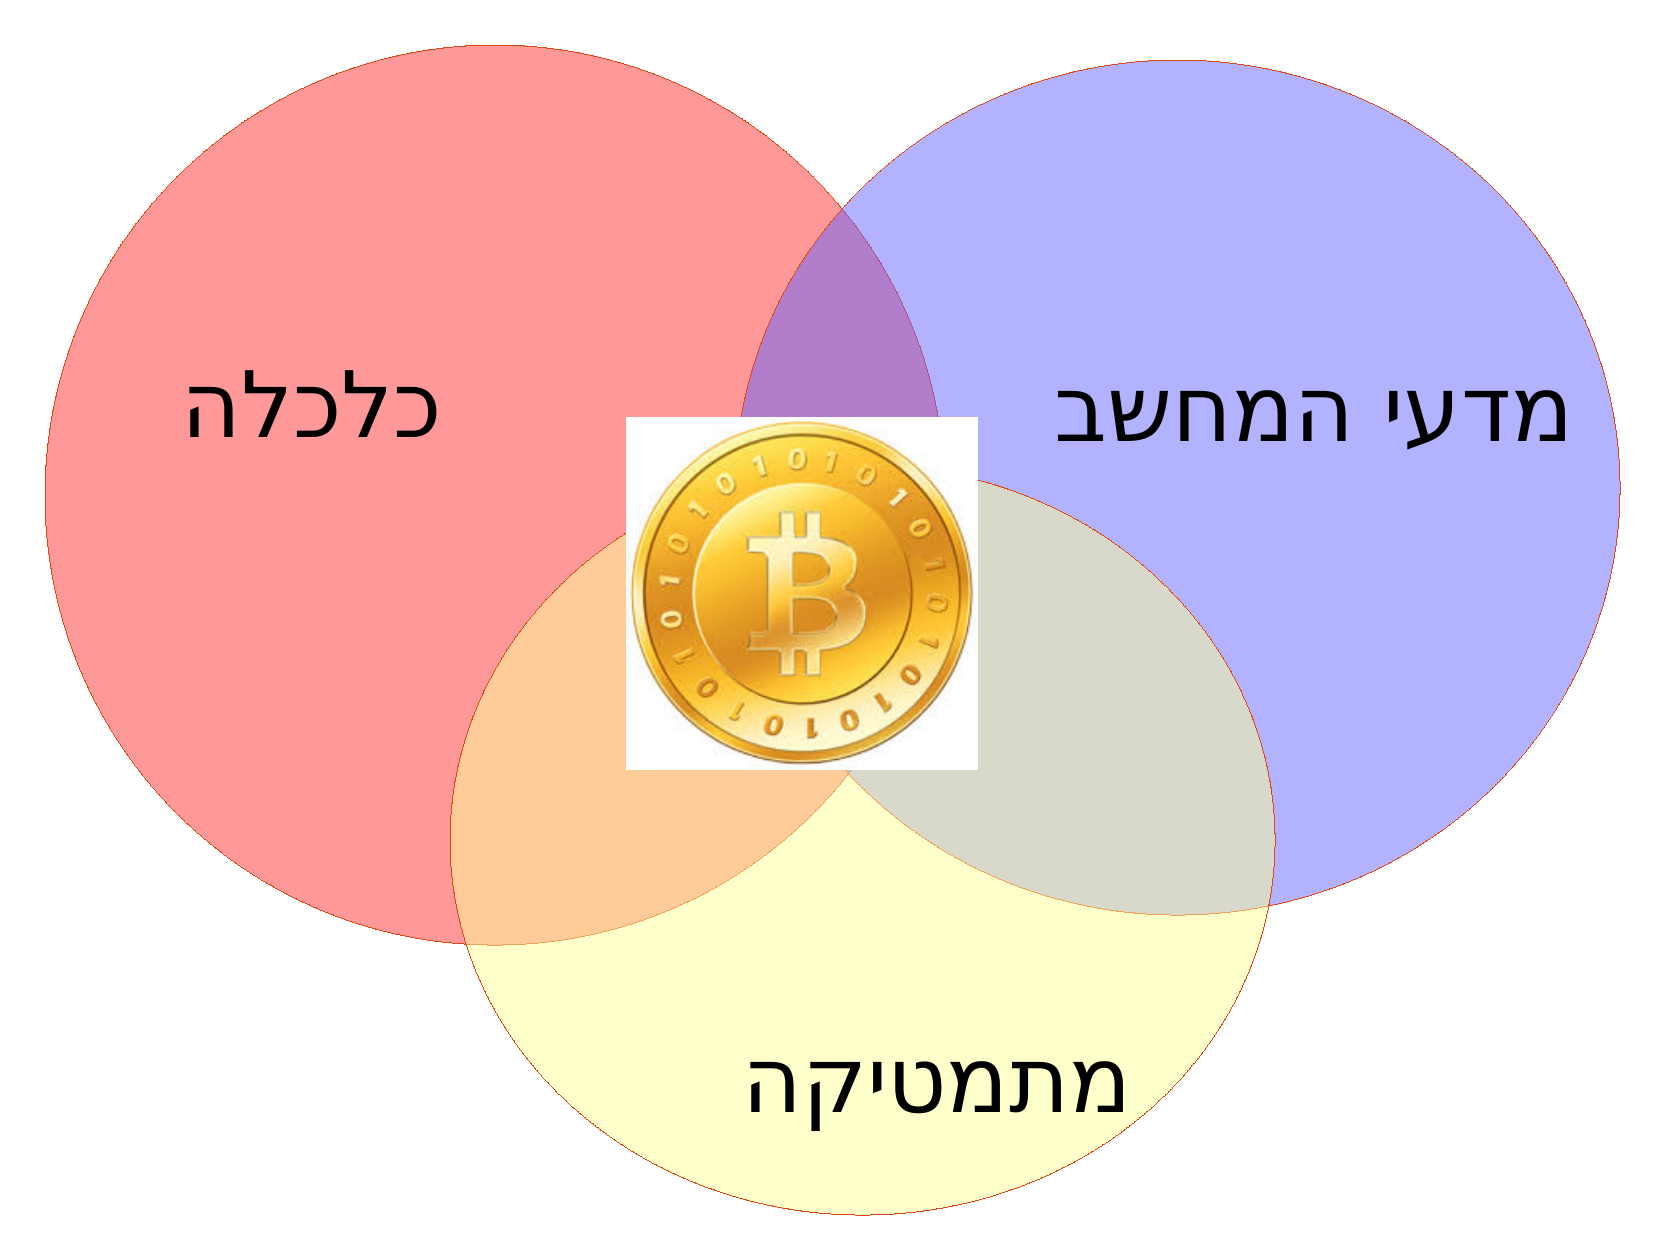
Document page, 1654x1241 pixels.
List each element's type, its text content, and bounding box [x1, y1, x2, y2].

text_box מדעי המחשב [1039, 348, 1589, 471]
text_box כלכלה [166, 345, 458, 467]
text_box [45, 45, 1621, 1216]
picture [626, 417, 978, 770]
text_box מתמטיקה [727, 1020, 1147, 1142]
